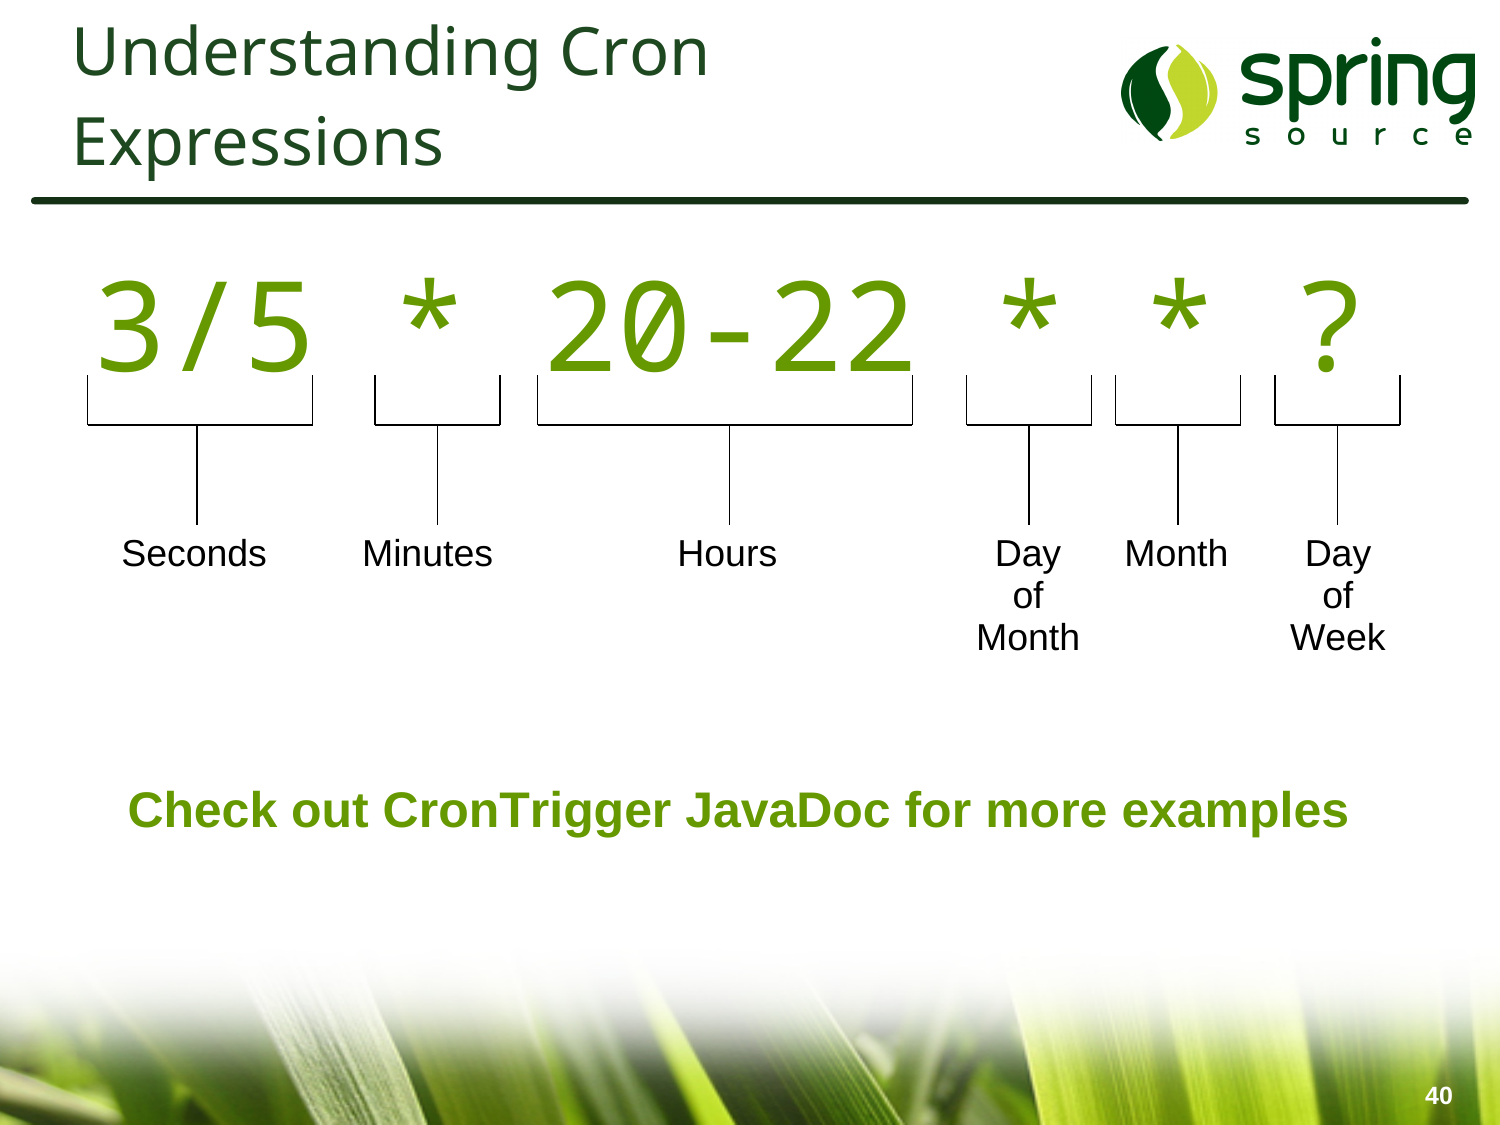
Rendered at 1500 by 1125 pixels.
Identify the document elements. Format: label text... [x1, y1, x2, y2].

text_box Seconds [106, 525, 282, 583]
picture [1121, 37, 1475, 145]
text_box 3/5 * 20-22 * * ? [77, 230, 1383, 417]
text_box Day of Week [1275, 525, 1401, 667]
text_box Check out CronTrigger JavaDoc for more examples [112, 774, 1365, 847]
text_box Month [1109, 525, 1244, 583]
picture [0, 944, 1500, 1125]
text_box Hours [662, 525, 793, 583]
text_box Day of Month [961, 525, 1095, 667]
title Understanding Cron Expressions [56, 5, 1089, 184]
text_box Minutes [347, 525, 508, 583]
